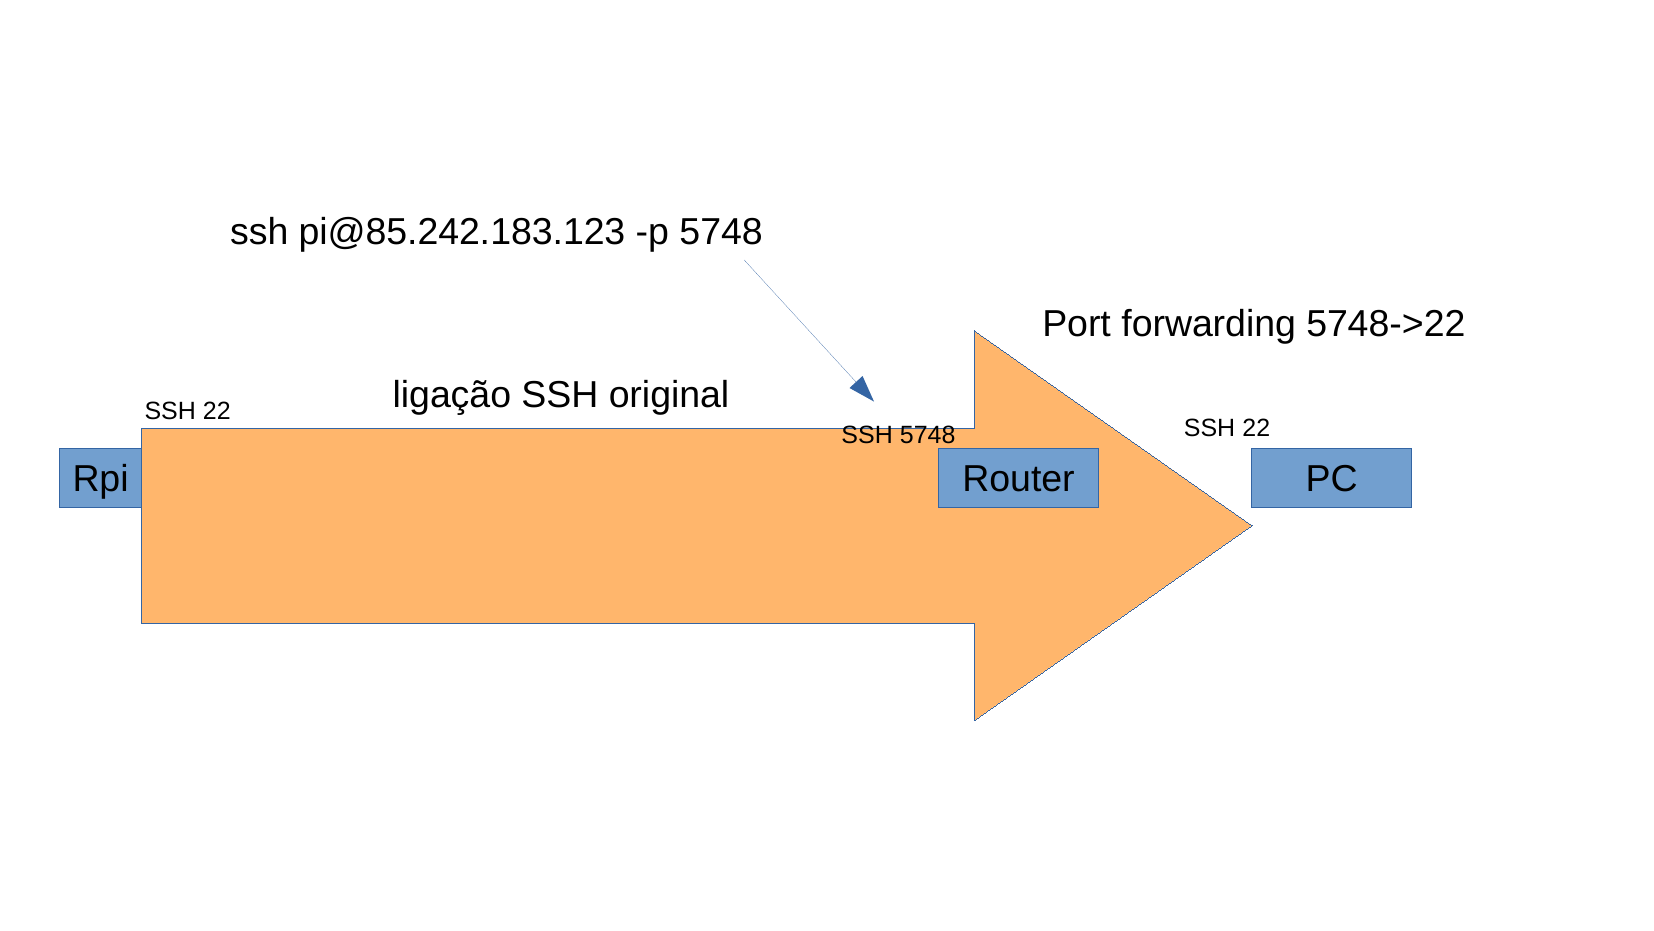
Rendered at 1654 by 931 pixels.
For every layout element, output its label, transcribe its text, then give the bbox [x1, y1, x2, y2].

text_box SSH 22 [1169, 406, 1347, 449]
text_box [141, 330, 1253, 721]
text_box ligação SSH original [377, 366, 792, 426]
text_box PC [1251, 448, 1412, 508]
text_box SSH 5748 [826, 413, 1004, 457]
text_box Port forwarding 5748->22 [1027, 295, 1512, 395]
text_box Router [938, 448, 1099, 508]
text_box SSH 22 [129, 389, 308, 489]
text_box ssh pi@85.242.183.123 -p 5748 [215, 202, 1182, 260]
text_box Rpi [59, 448, 141, 508]
